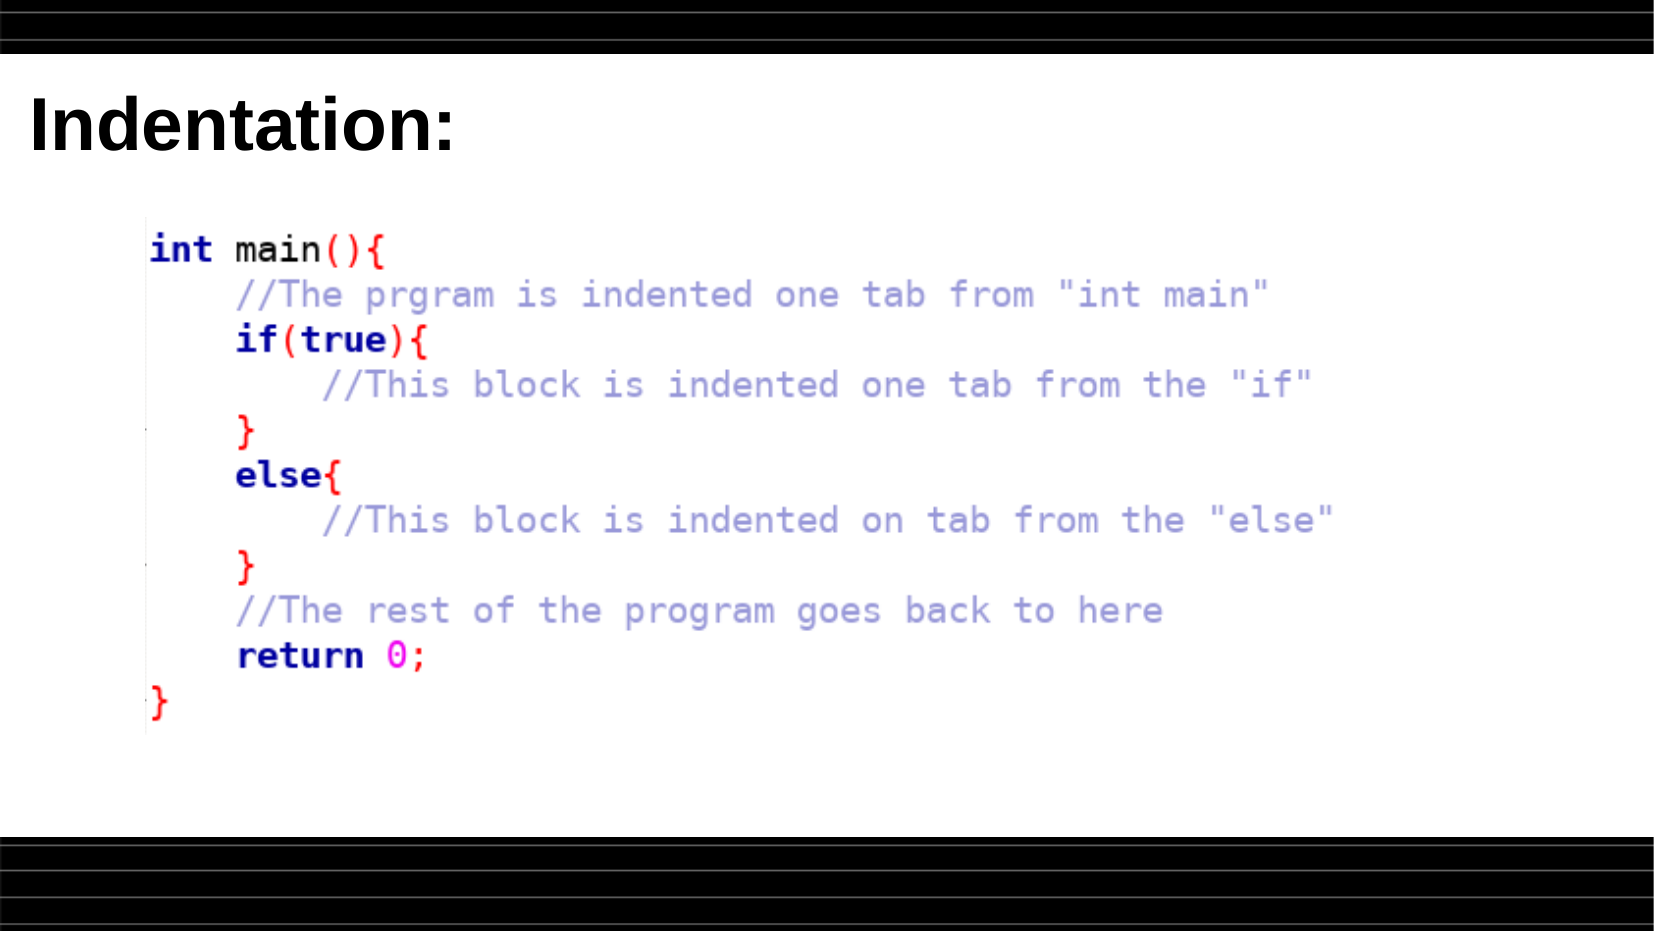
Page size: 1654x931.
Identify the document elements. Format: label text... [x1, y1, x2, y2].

text_box Indentation: [15, 75, 1591, 174]
picture [0, 0, 1654, 54]
picture [145, 217, 1356, 736]
picture [0, 837, 1654, 931]
